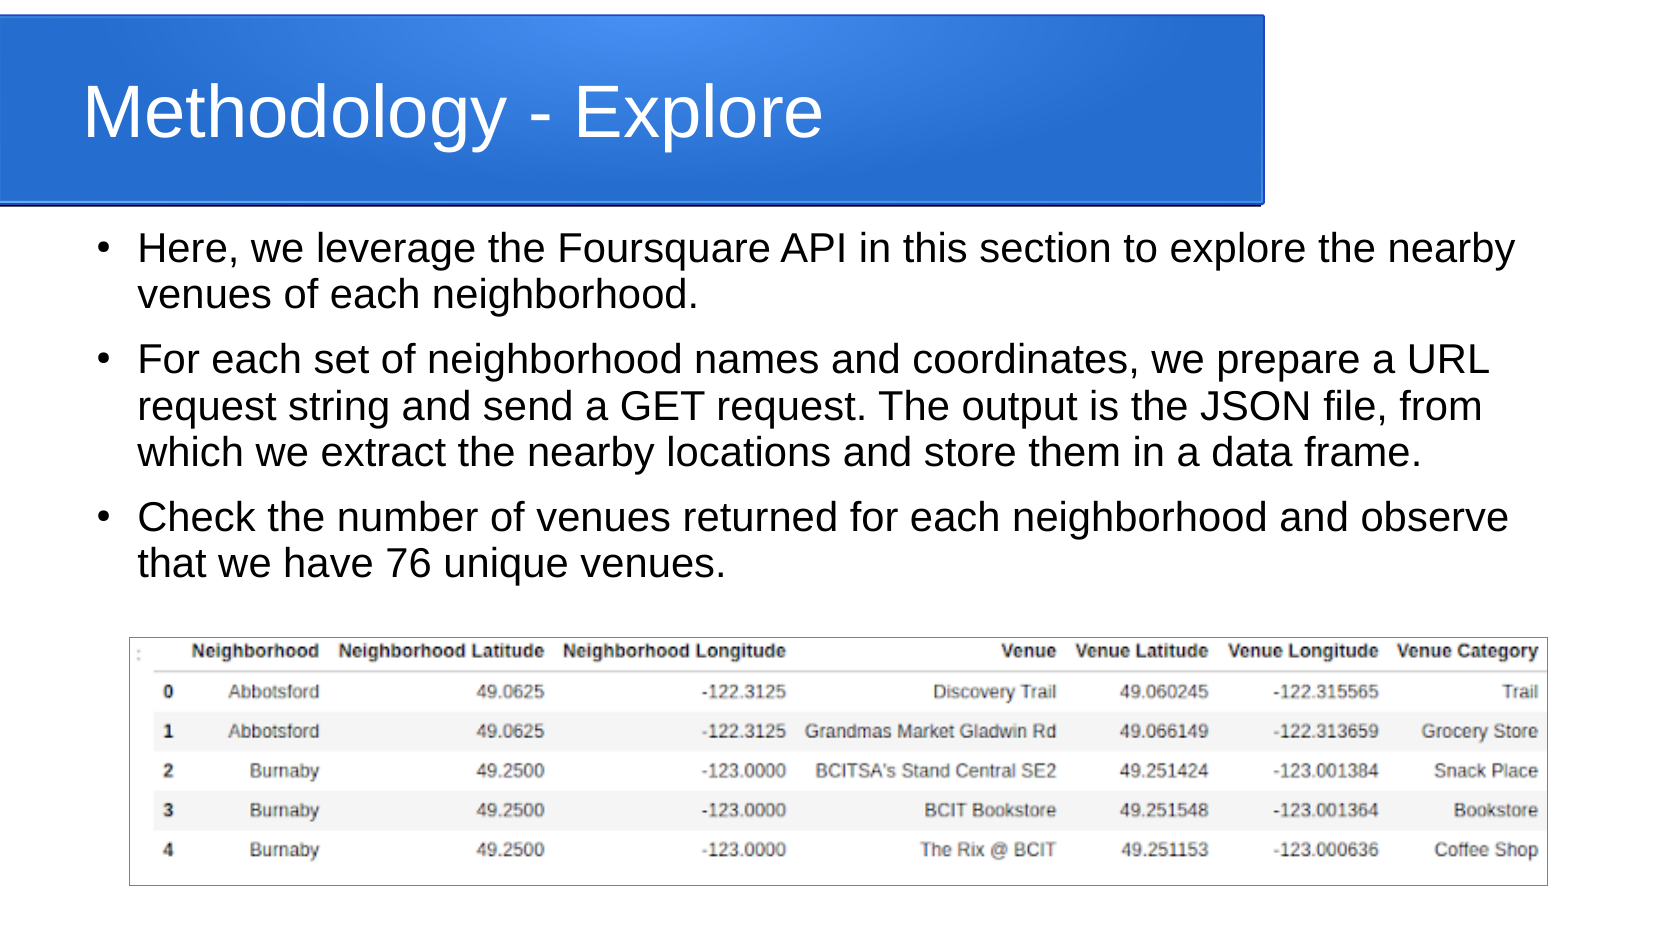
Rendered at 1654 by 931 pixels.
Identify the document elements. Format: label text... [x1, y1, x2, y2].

title Methodology - Explore [82, 35, 1235, 189]
picture [129, 637, 1548, 886]
list Here, we leverage the Foursquare API in this section to explore the nearby venues of each neighborhood. For each set of neighborhood names and coordinates, we prepare a URL request string and send a GET request. The output is the JSON file, from which we extract the nearby locations and store them in a data frame. Check the number of venues returned for each neighborhood and observe that we have 76 unique venues. [82, 224, 1571, 591]
